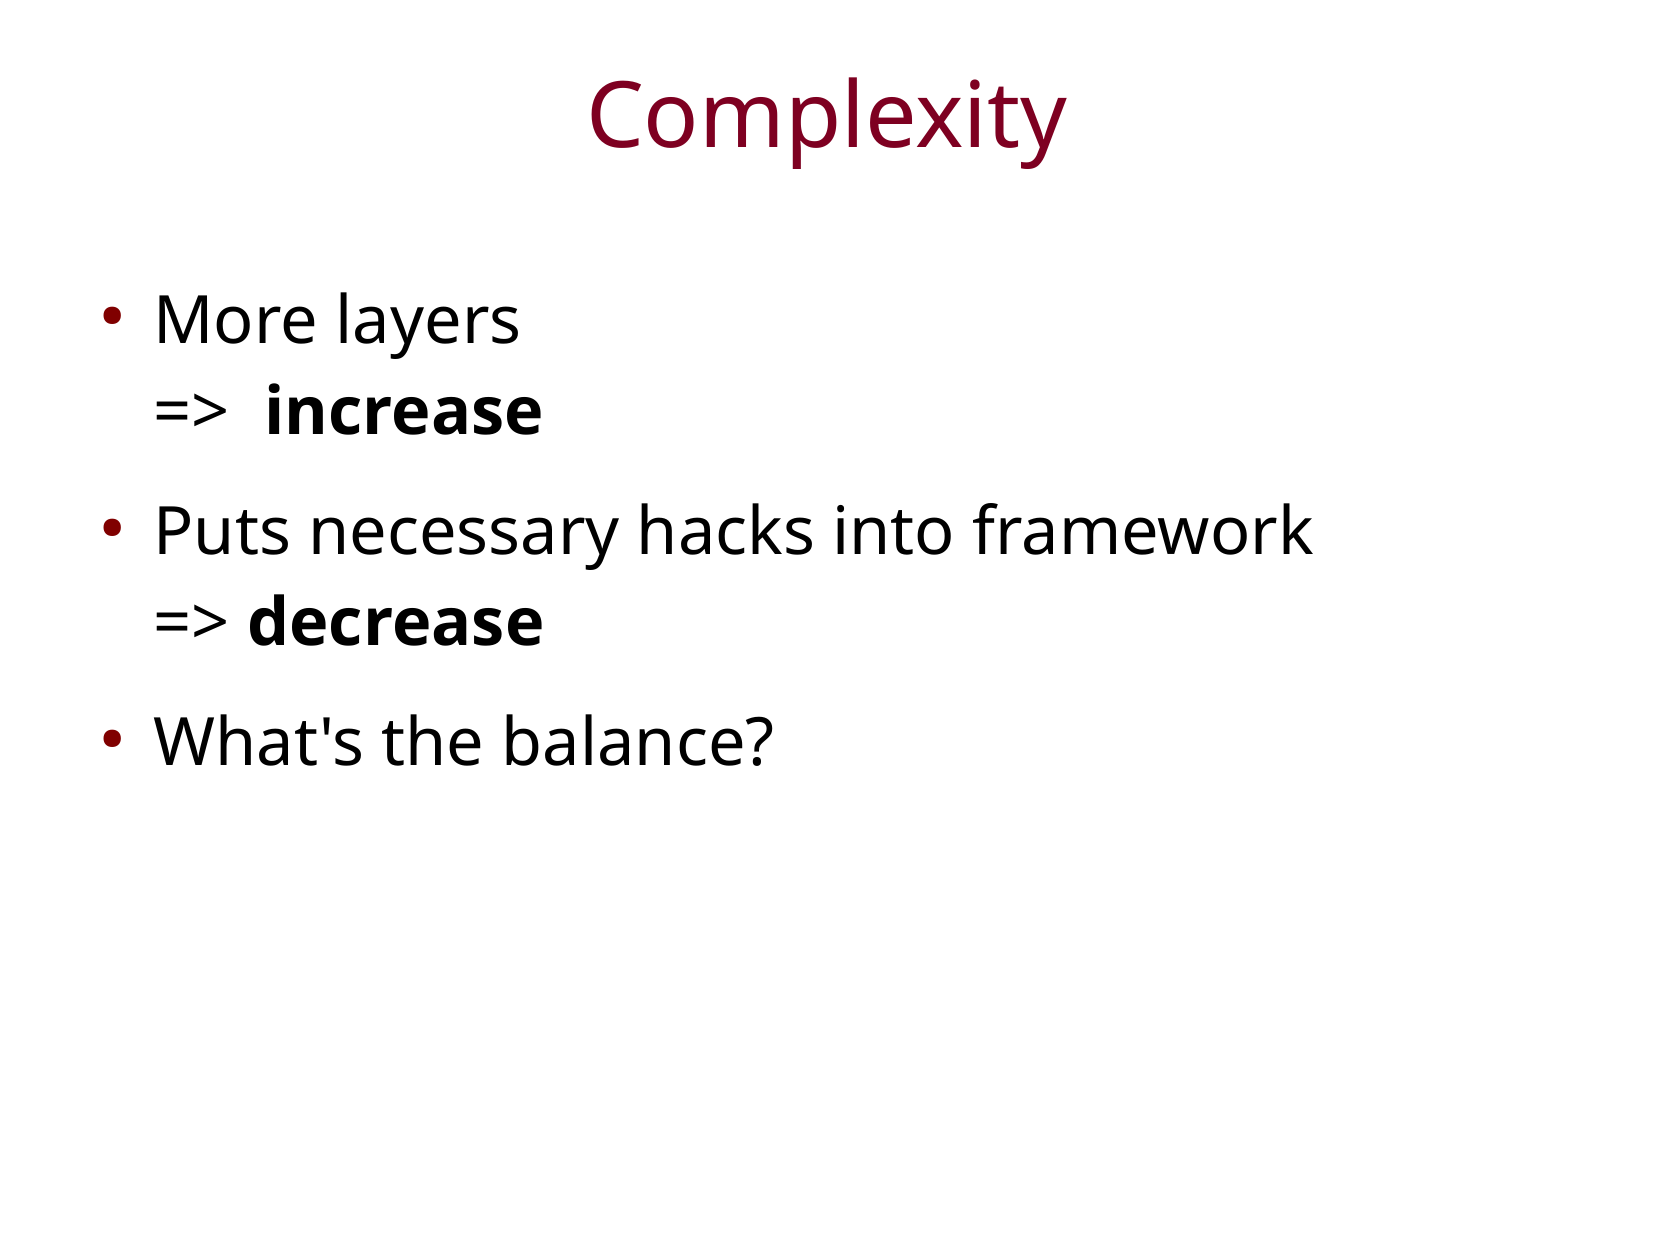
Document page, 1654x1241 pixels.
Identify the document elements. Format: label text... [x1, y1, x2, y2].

title Complexity [82, 15, 1571, 208]
list More layers => increase Puts necessary hacks into framework => decrease What's the balance? [82, 272, 1576, 1168]
